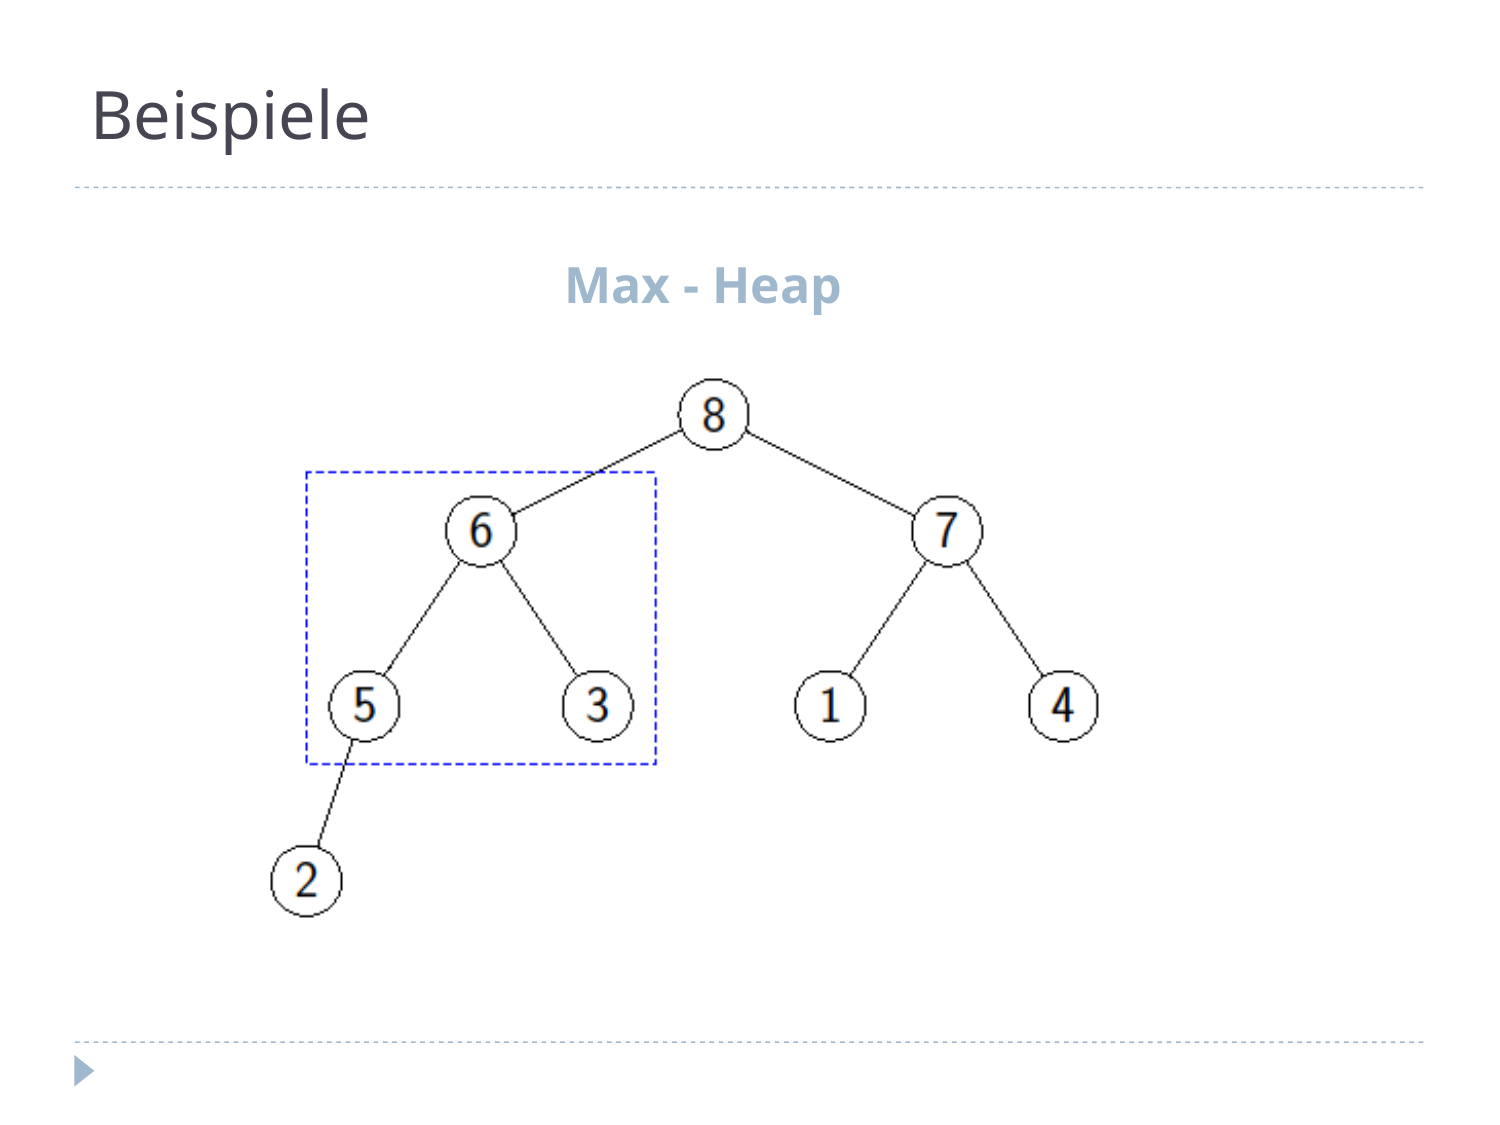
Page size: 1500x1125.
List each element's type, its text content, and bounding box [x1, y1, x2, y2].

title Beispiele [75, 37, 1426, 188]
list Max - Heap [549, 208, 1212, 321]
chart [265, 373, 1105, 924]
